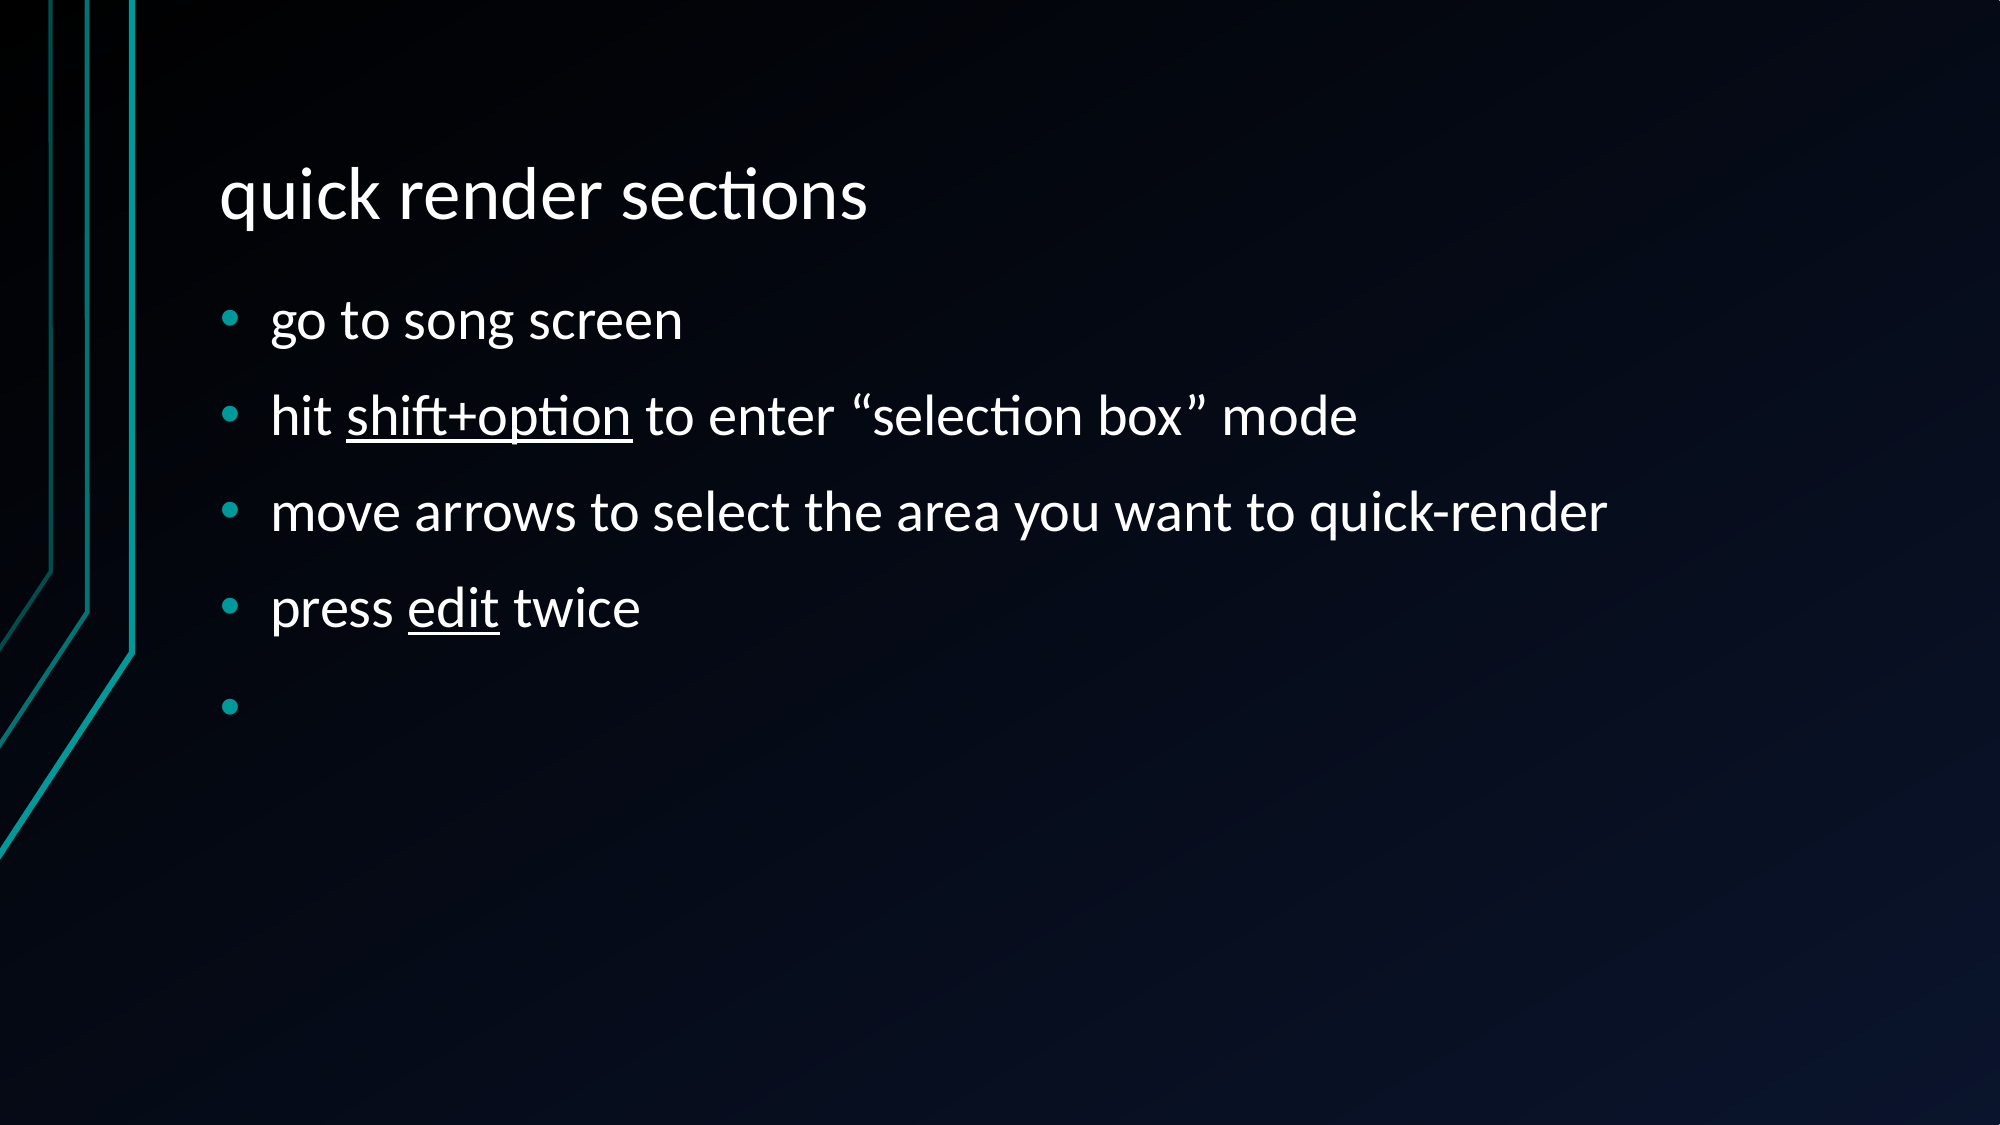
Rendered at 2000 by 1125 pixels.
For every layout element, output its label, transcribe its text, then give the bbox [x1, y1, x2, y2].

list go to song screen hit shift+option to enter “selection box” mode move arrows to select the area you want to quick-render press edit twice [199, 279, 1900, 1012]
title quick render sections [199, 45, 1900, 246]
